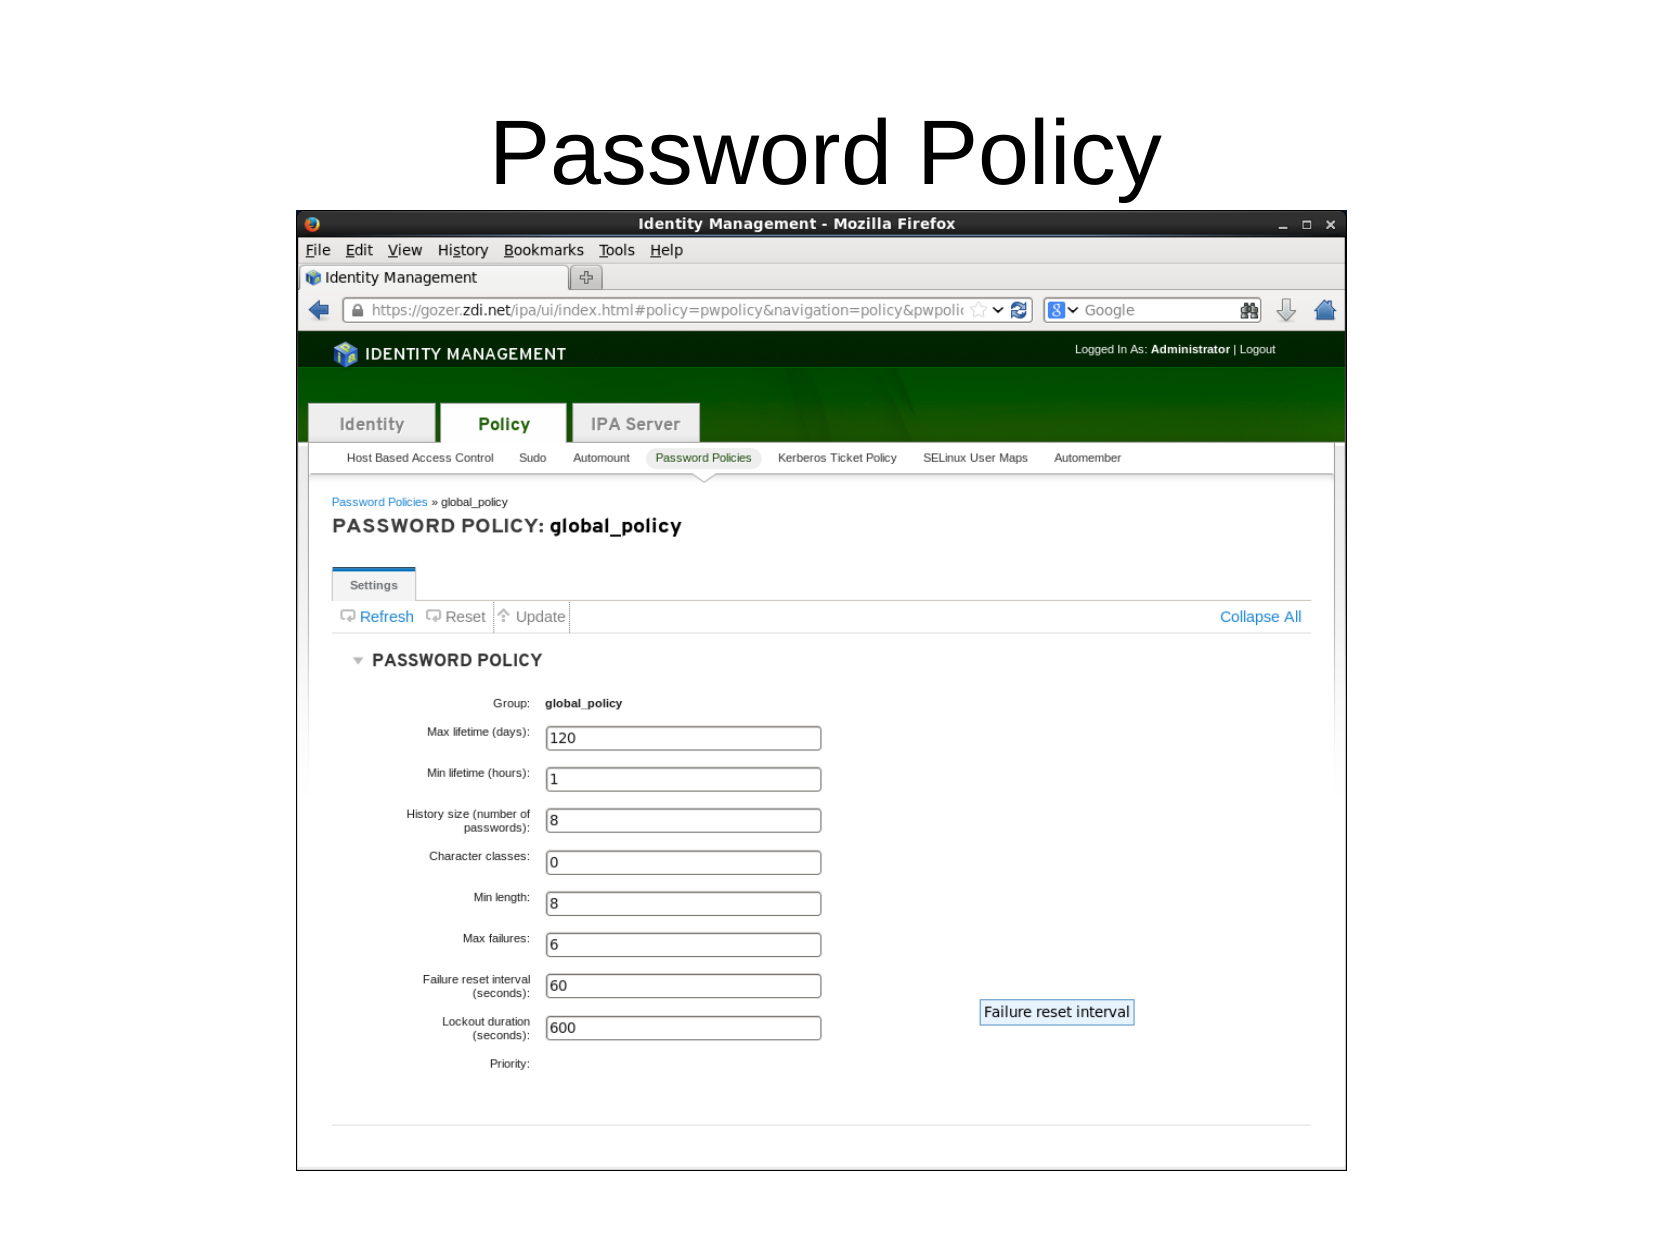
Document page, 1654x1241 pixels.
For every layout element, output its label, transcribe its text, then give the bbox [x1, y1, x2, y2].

title Password Policy [82, 49, 1571, 257]
picture [296, 210, 1347, 1171]
